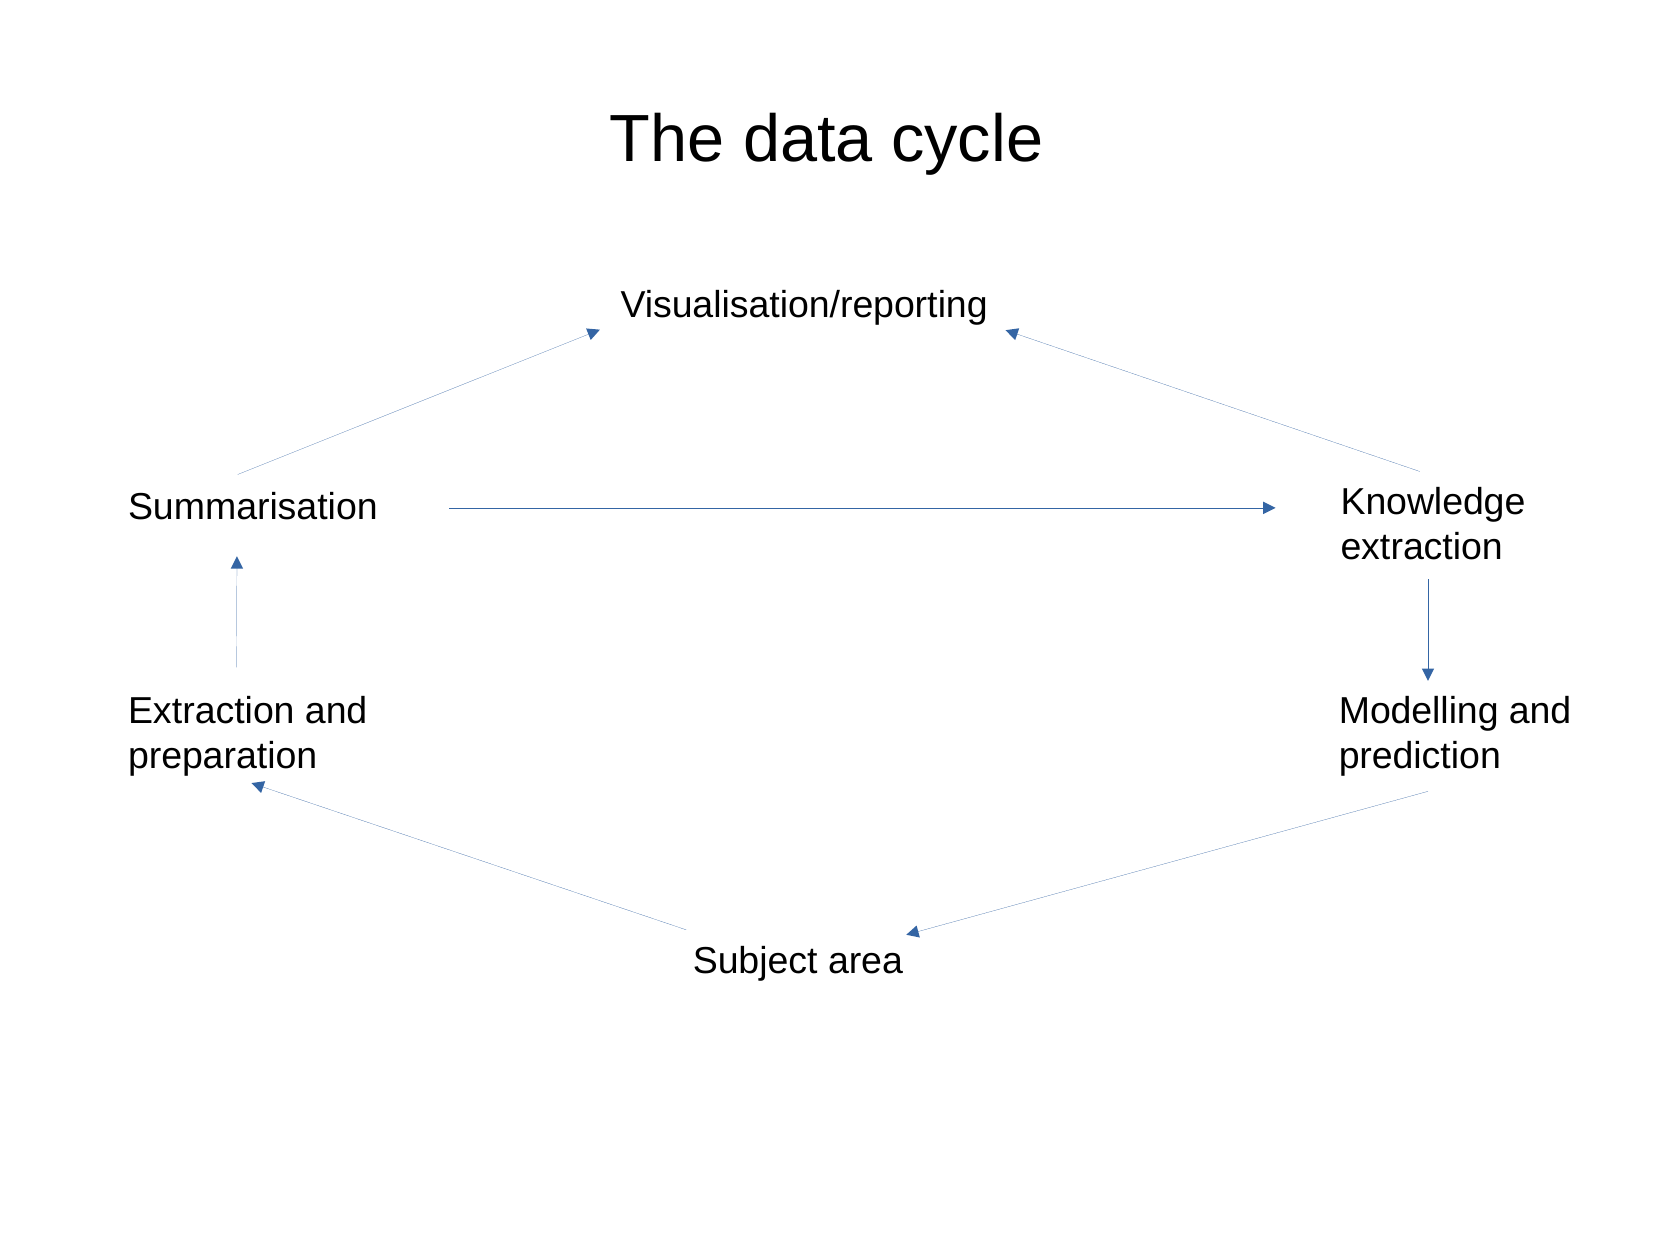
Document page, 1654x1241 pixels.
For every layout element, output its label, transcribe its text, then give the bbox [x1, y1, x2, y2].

text_box The data cycle [82, 94, 1571, 1146]
text_box Summarisation [113, 475, 468, 532]
text_box Subject area [678, 928, 974, 1241]
text_box Modelling and prediction [1323, 679, 1654, 736]
text_box Extraction and preparation [113, 679, 468, 736]
text_box Knowledge extraction [1325, 469, 1654, 529]
text_box Visualisation/reporting [605, 272, 1020, 330]
